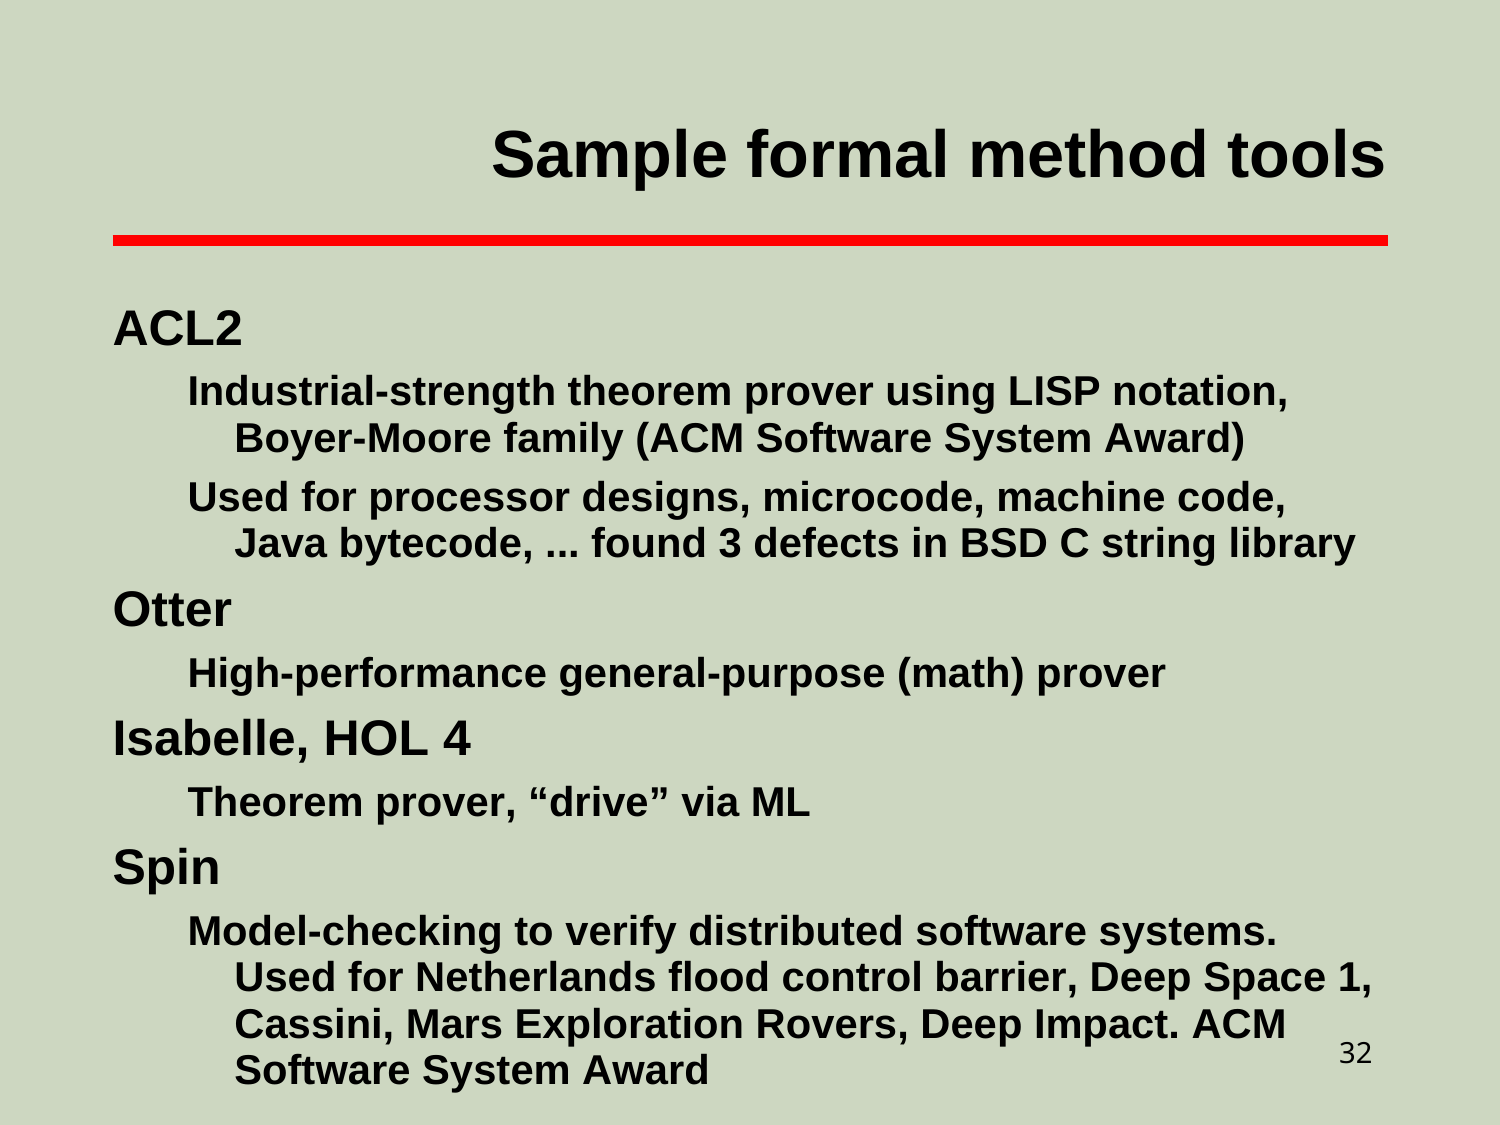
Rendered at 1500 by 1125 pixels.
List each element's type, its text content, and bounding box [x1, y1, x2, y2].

title Sample formal method tools [337, 85, 1388, 224]
list ACL2 Industrial-strength theorem prover using LISP notation, Boyer-Moore family (ACM Software System Award) Used for processor designs, microcode, machine code, Java bytecode, ... found 3 defects in BSD C string library Otter High-performance general-purpose (math) prover Isabelle, HOL 4 Theorem prover, “drive” via ML Spin Model-checking to verify distributed software systems. Used for Netherlands flood control barrier, Deep Space 1, Cassini, Mars Exploration Rovers, Deep Impact. ACM Software System Award [112, 299, 1388, 1111]
